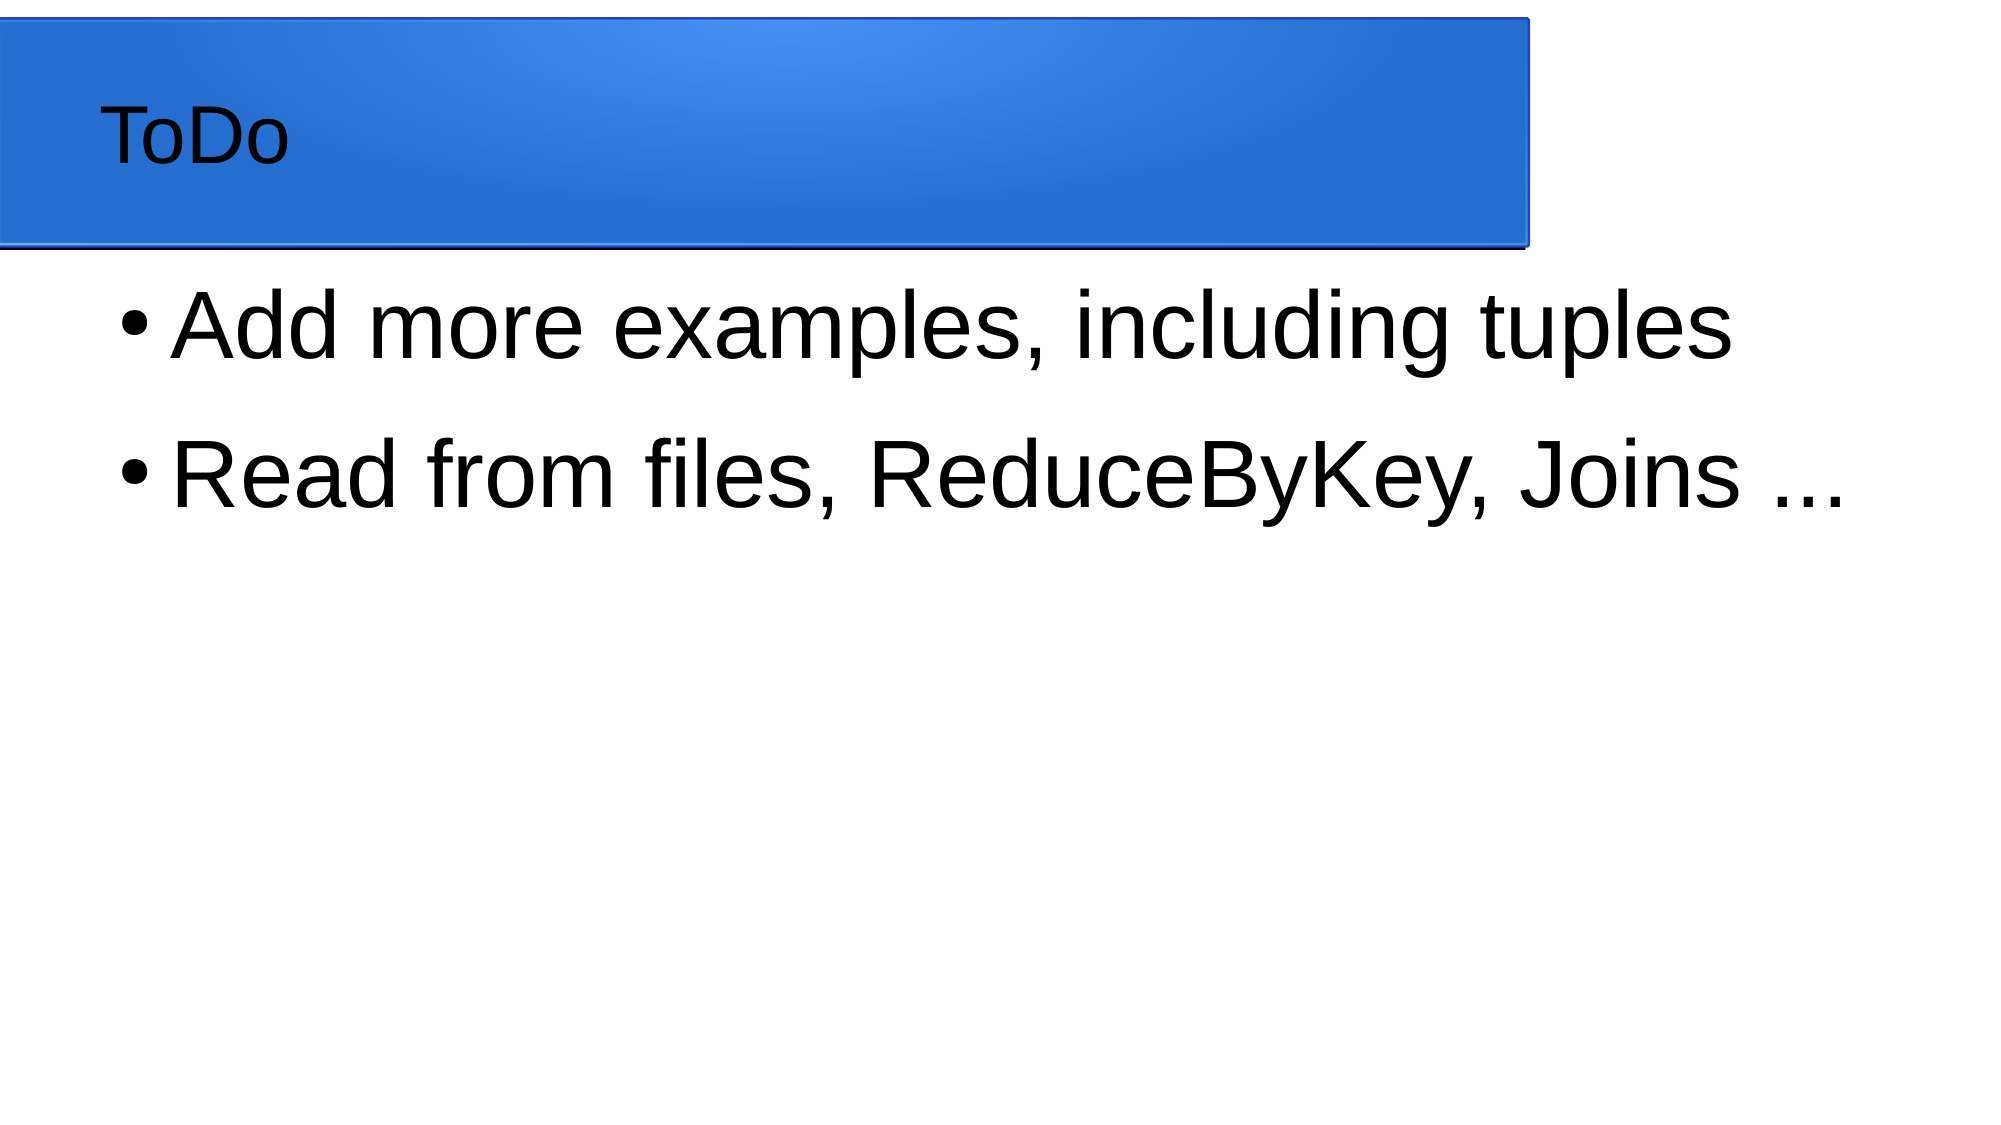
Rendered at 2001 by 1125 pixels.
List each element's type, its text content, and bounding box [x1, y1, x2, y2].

list Add more examples, including tuples Read from files, ReduceByKey, Joins ... [99, 271, 1900, 924]
title ToDo [99, 42, 1493, 229]
